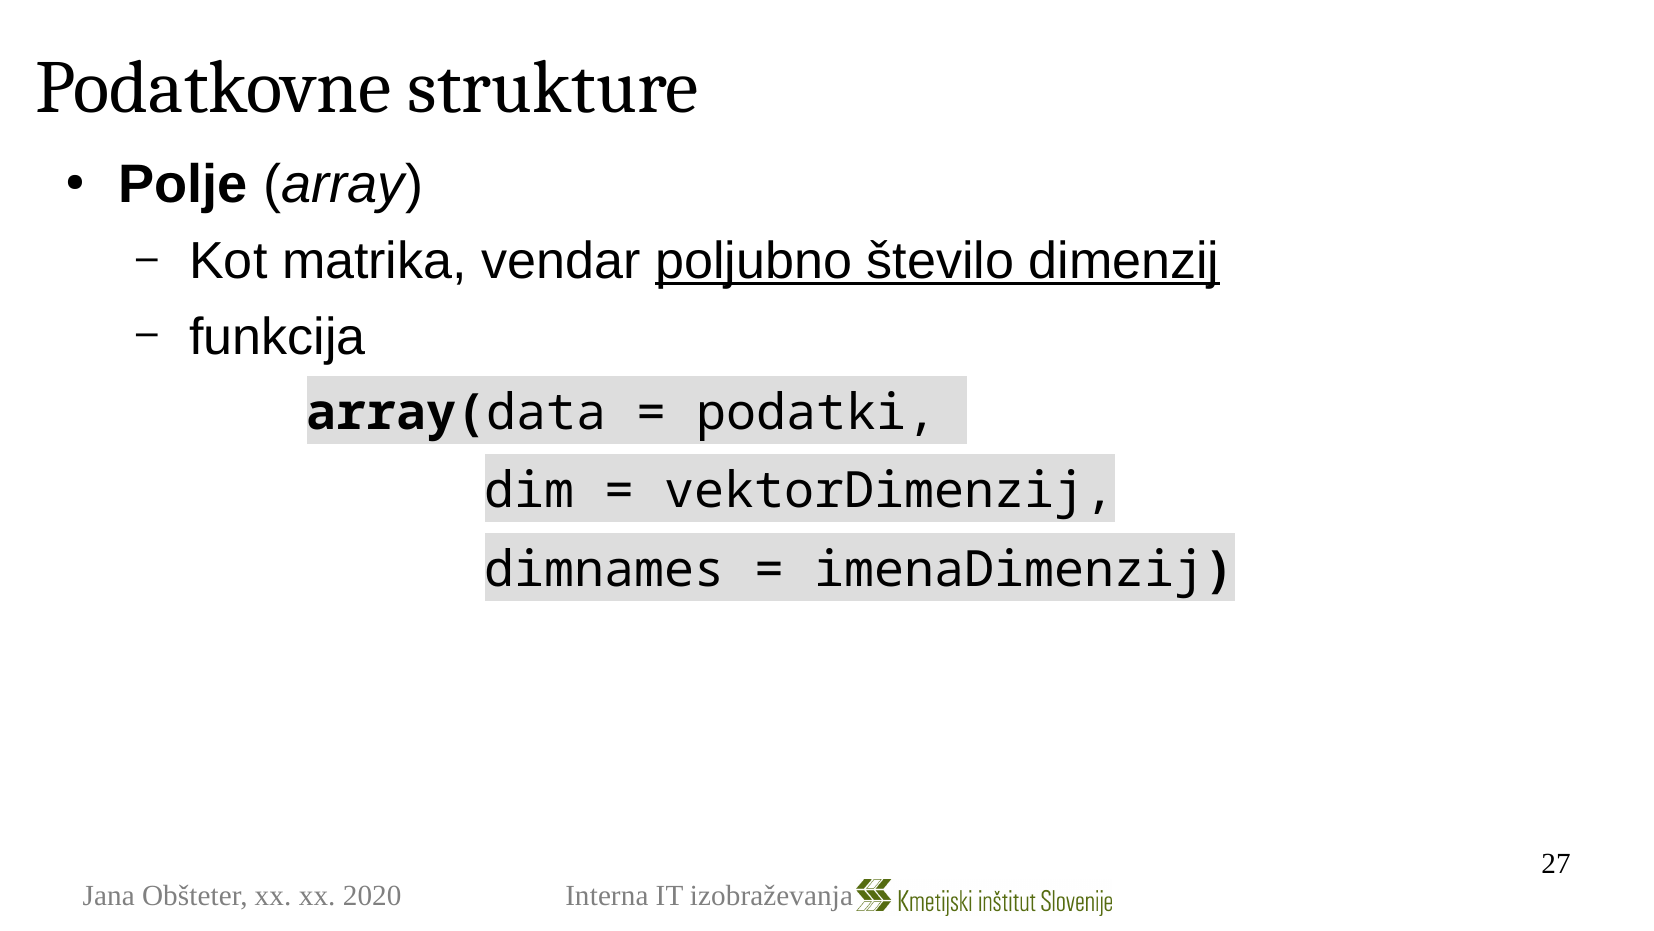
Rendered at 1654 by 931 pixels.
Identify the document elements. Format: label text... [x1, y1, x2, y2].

picture [856, 879, 1112, 916]
list Polje (array) Kot matrika, vendar poljubno število dimenzij funkcija array(data = podatki, dim = vektorDimenzij, dimnames = imenaDimenzij) [47, 144, 1552, 815]
title Podatkovne strukture [35, 21, 1524, 154]
